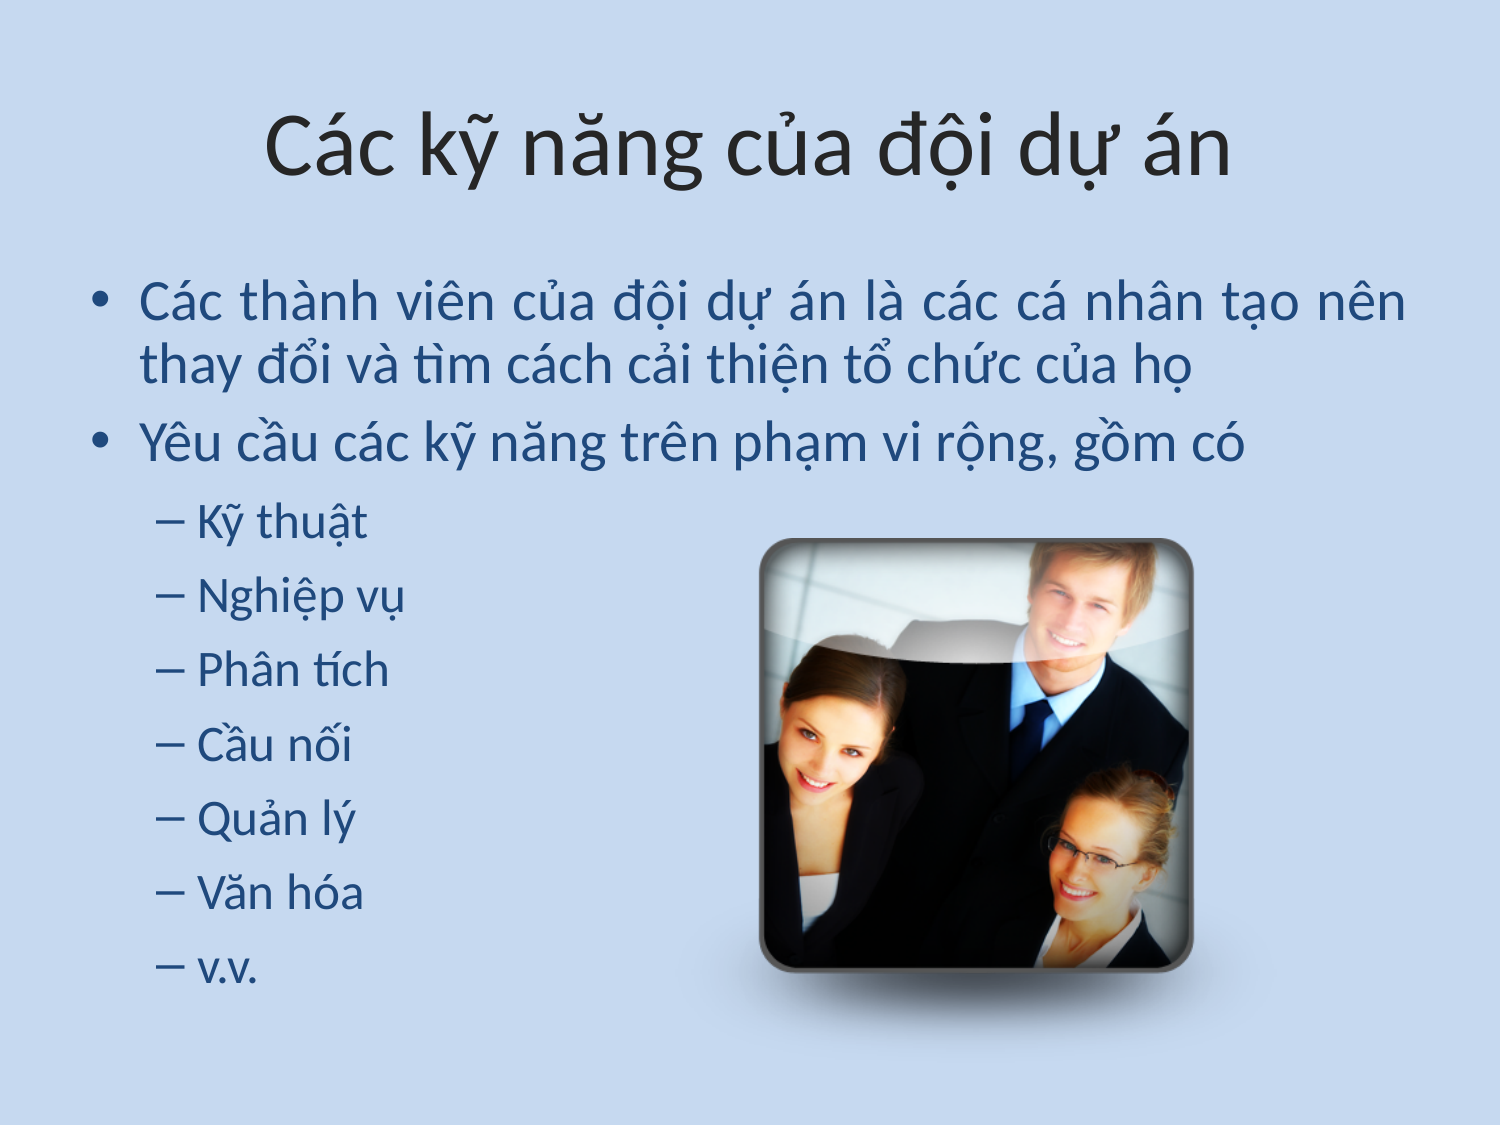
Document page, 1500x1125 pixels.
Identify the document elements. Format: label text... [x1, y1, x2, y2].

picture [675, 538, 1277, 1063]
list Các thành viên của đội dự án là các cá nhân tạo nên thay đổi và tìm cách cải thiện tổ chức của họ Yêu cầu các kỹ năng trên phạm vi rộng, gồm có Kỹ thuật Nghiệp vụ Phân tích Cầu nối Quản lý Văn hóa v.v. [75, 262, 1426, 1005]
title Các kỹ năng của đội dự án [75, 45, 1426, 233]
